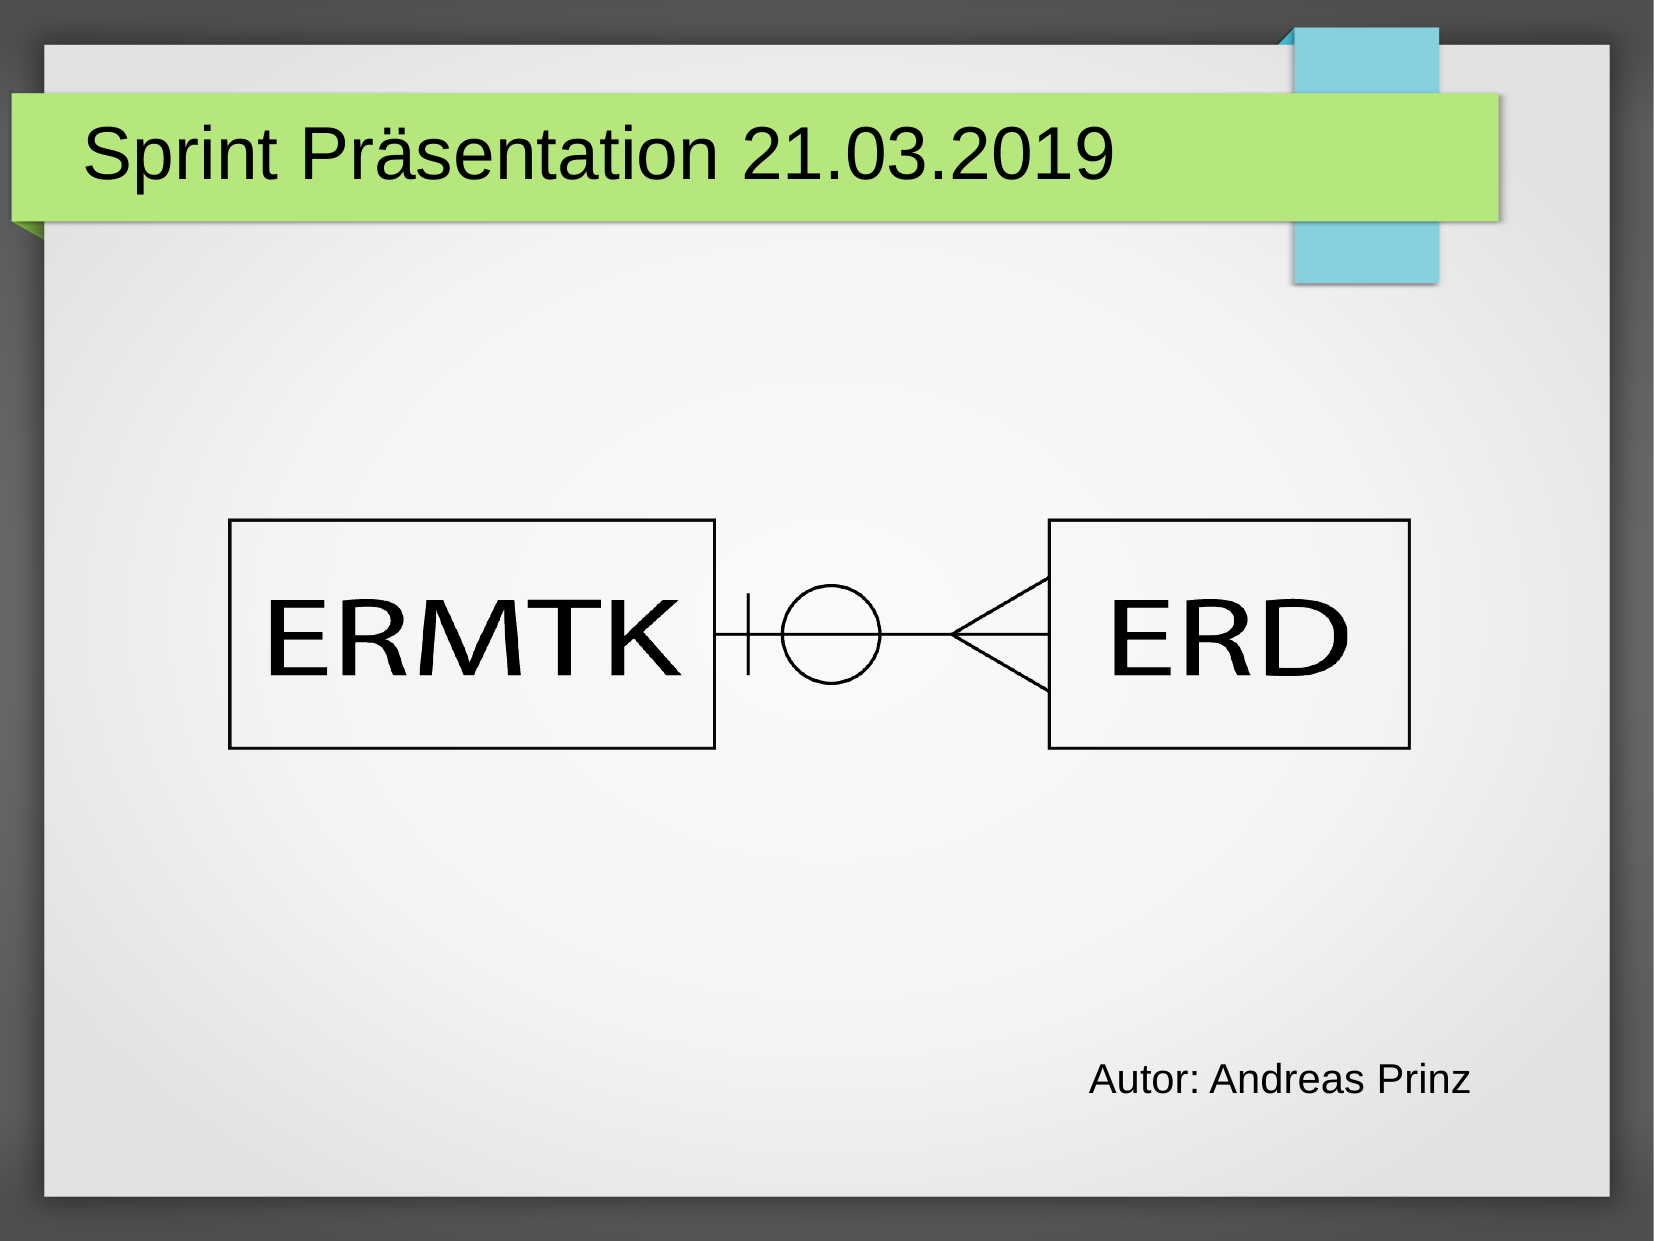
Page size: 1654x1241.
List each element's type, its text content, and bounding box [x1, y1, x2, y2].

picture [0, 0, 1654, 1241]
subtitle Autor: Andreas Prinz [960, 1014, 1601, 1145]
title Sprint Präsentation 21.03.2019 [82, 94, 1264, 213]
